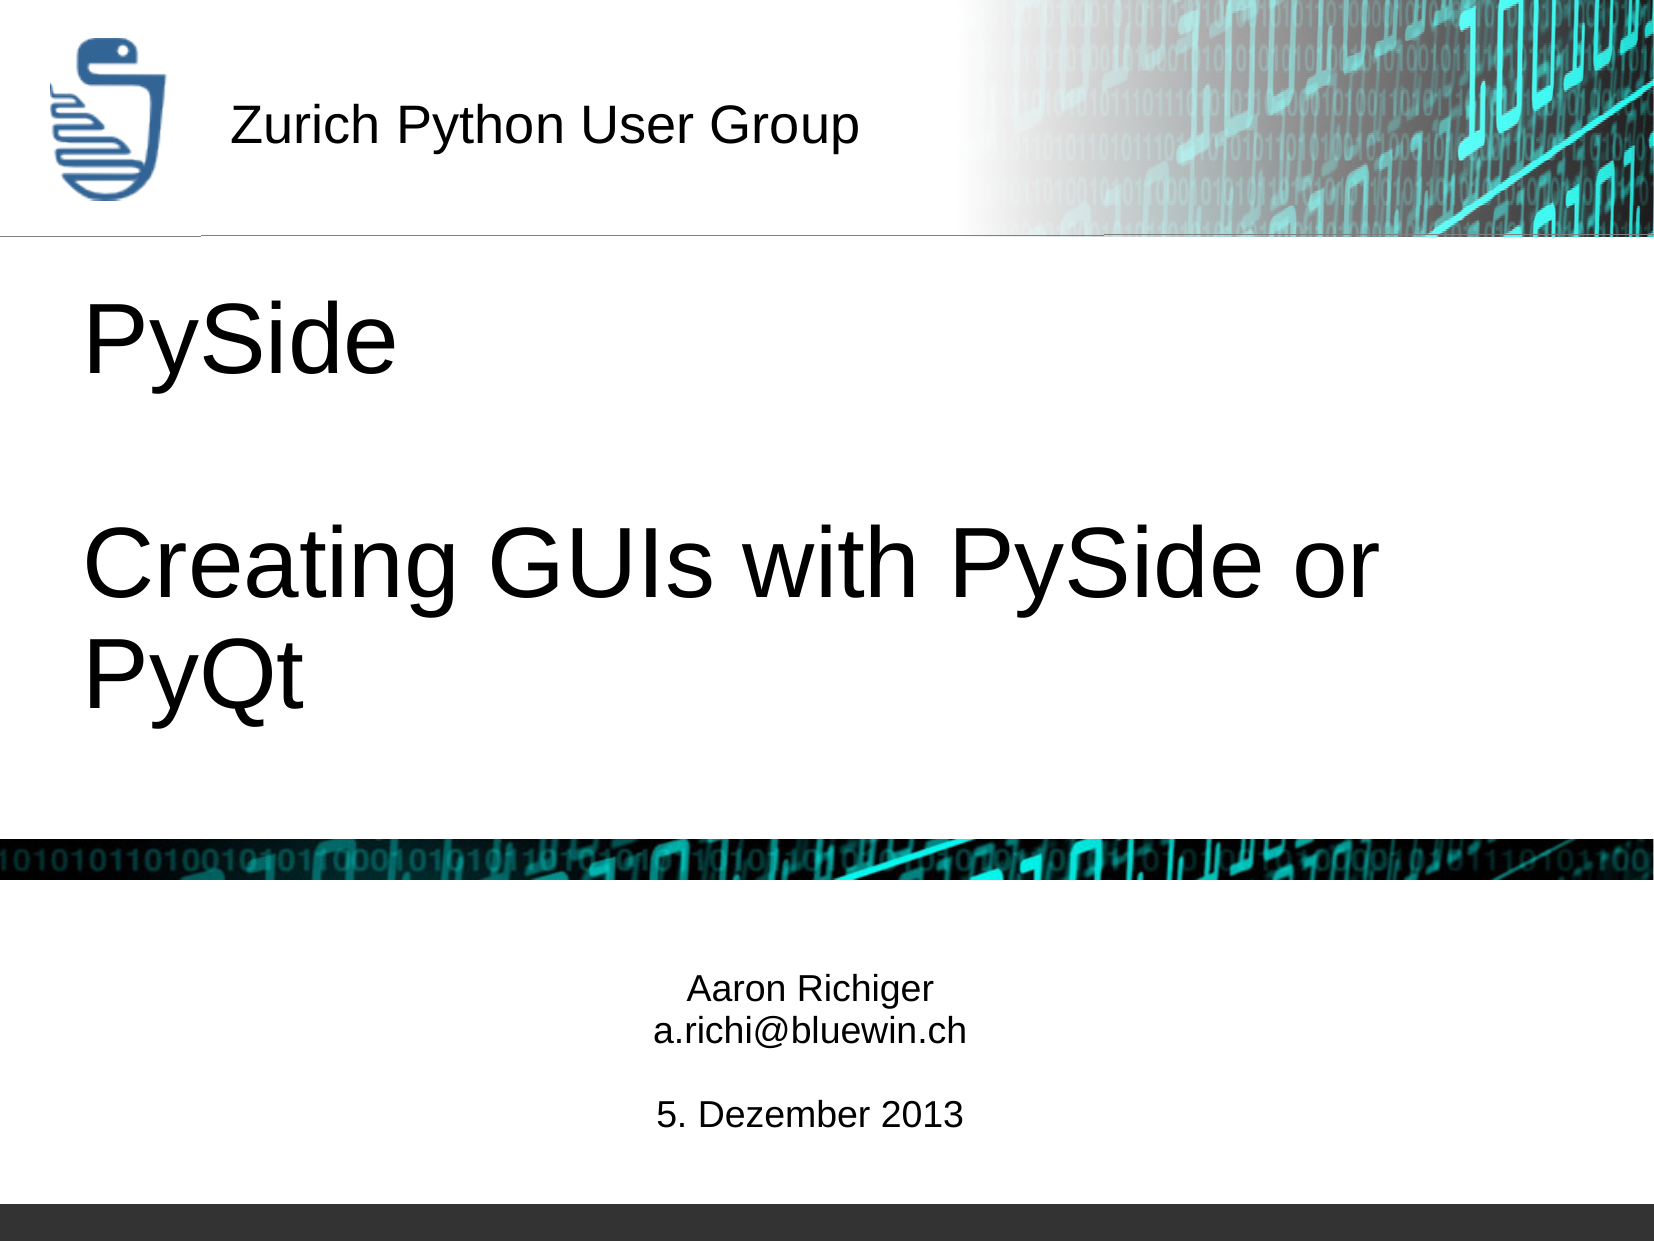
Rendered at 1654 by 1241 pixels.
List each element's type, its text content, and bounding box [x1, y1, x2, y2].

picture [956, 0, 1654, 237]
picture [50, 38, 219, 201]
title Zurich Python User Group [219, 49, 1205, 201]
subtitle PySide Creating GUIs with PySide or PyQt Aaron Richiger a.richi@bluewin.ch 5. Dezember 2013 [82, 279, 1538, 1182]
picture [0, 839, 82, 880]
picture [1538, 839, 1654, 880]
